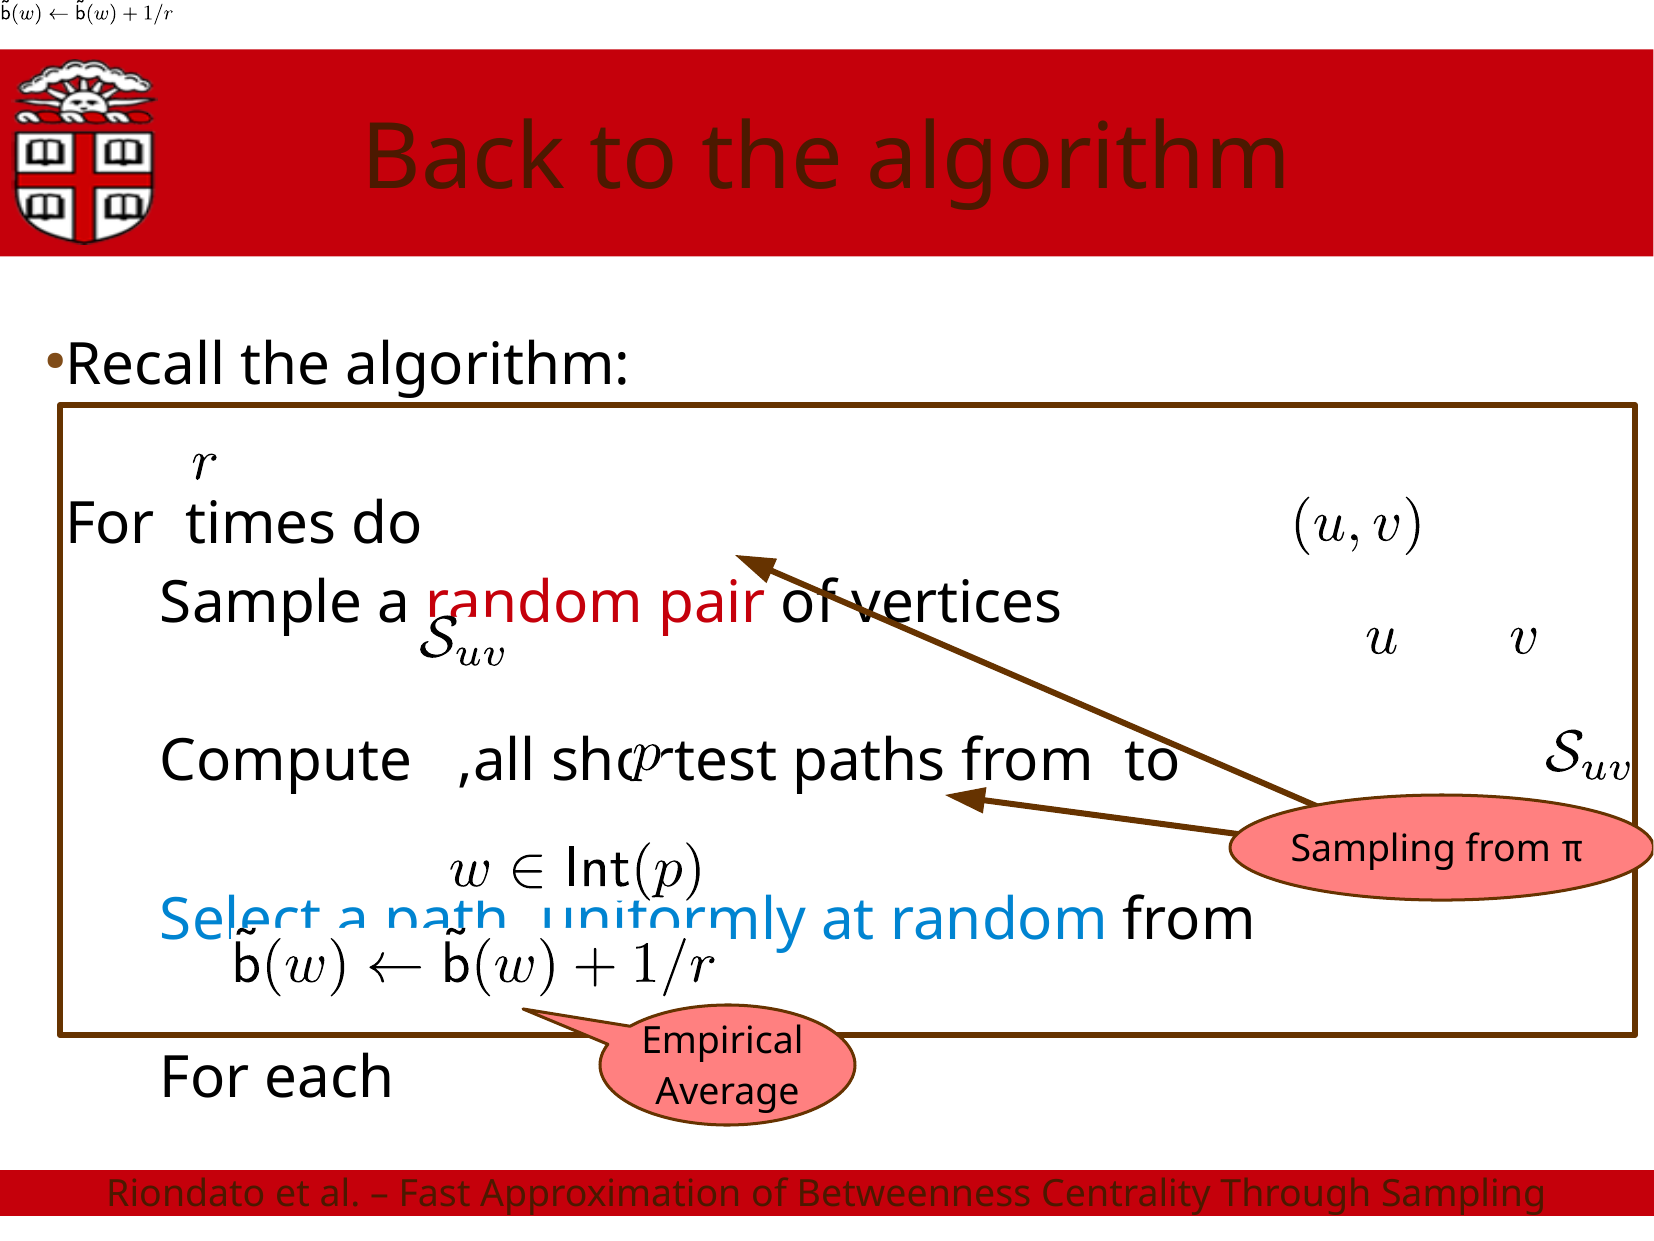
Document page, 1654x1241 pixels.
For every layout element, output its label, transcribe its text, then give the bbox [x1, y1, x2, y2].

text_box [1290, 496, 1426, 556]
text_box [0, 0, 174, 25]
title Back to the algorithm [0, 49, 1654, 257]
text_box [1509, 627, 1540, 655]
text_box [630, 744, 662, 782]
text_box Empirical Average [523, 1005, 856, 1126]
text_box [419, 615, 507, 666]
text_box [231, 927, 718, 997]
text_box Sampling from π [1230, 795, 1654, 901]
picture [11, 59, 158, 245]
text_box [191, 453, 220, 481]
text_box Recall the algorithm: For times do Sample a random pair of vertices Compute ,all shortest paths from to Select a path uniformly at random from For each [30, 315, 1621, 971]
text_box [448, 842, 706, 901]
text_box [1545, 729, 1632, 781]
text_box Recall the algorithm: For times do Sample a random pair of vertices Compute ,all shortest paths from to Select a path uniformly at random from For each [63, 408, 1621, 971]
text_box Riondato et al. – Fast Approximation of Betweenness Centrality Through Sampling [0, 1170, 1654, 1216]
text_box [1365, 627, 1399, 655]
